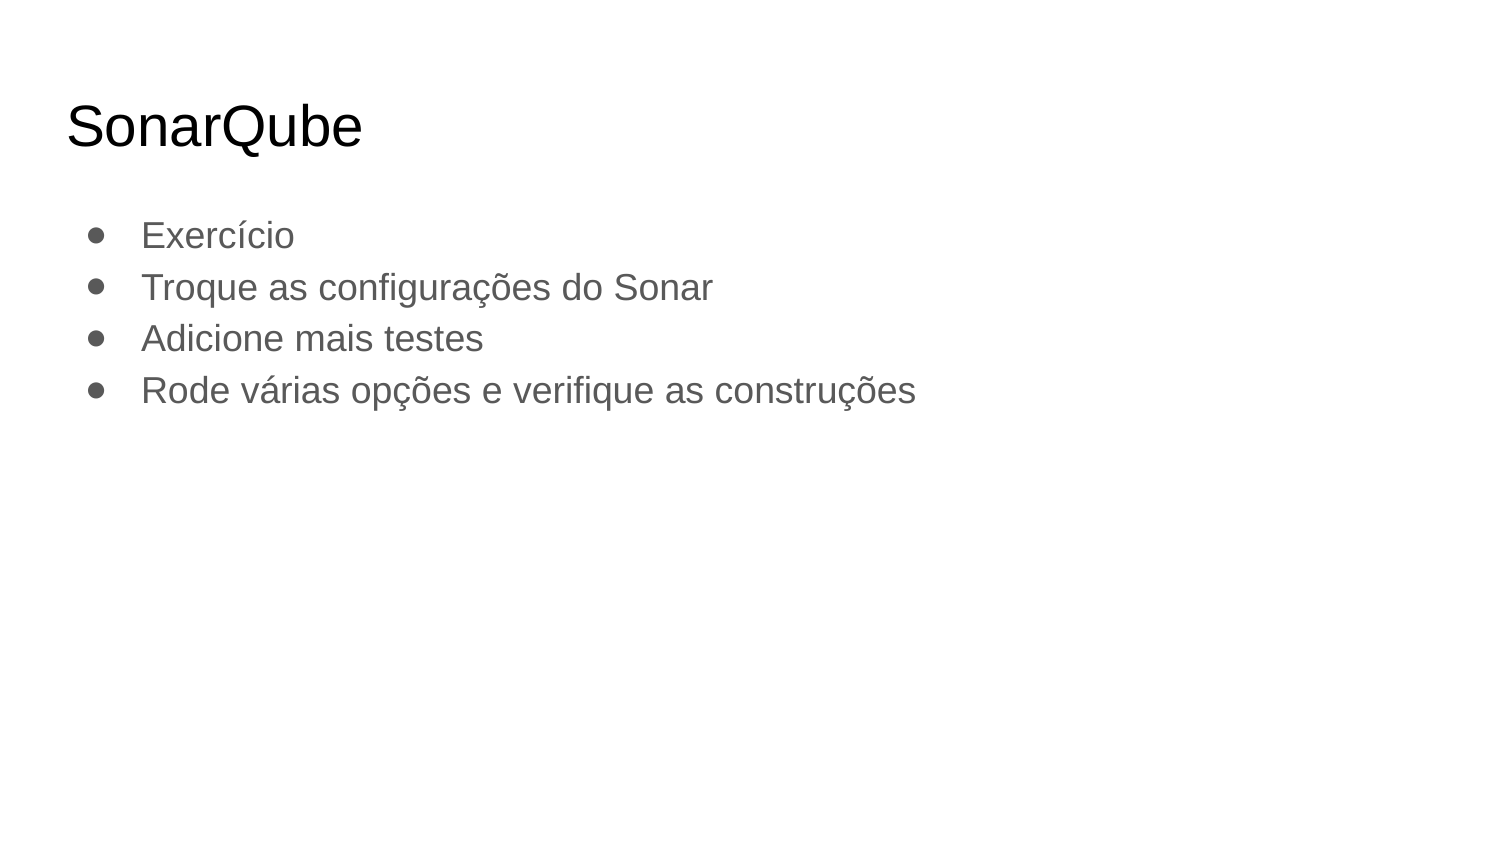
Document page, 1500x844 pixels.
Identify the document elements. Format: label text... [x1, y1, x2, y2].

list Exercício Troque as configurações do Sonar Adicione mais testes Rode várias opções e verifique as construções [51, 189, 1489, 750]
title SonarQube [51, 72, 1449, 167]
